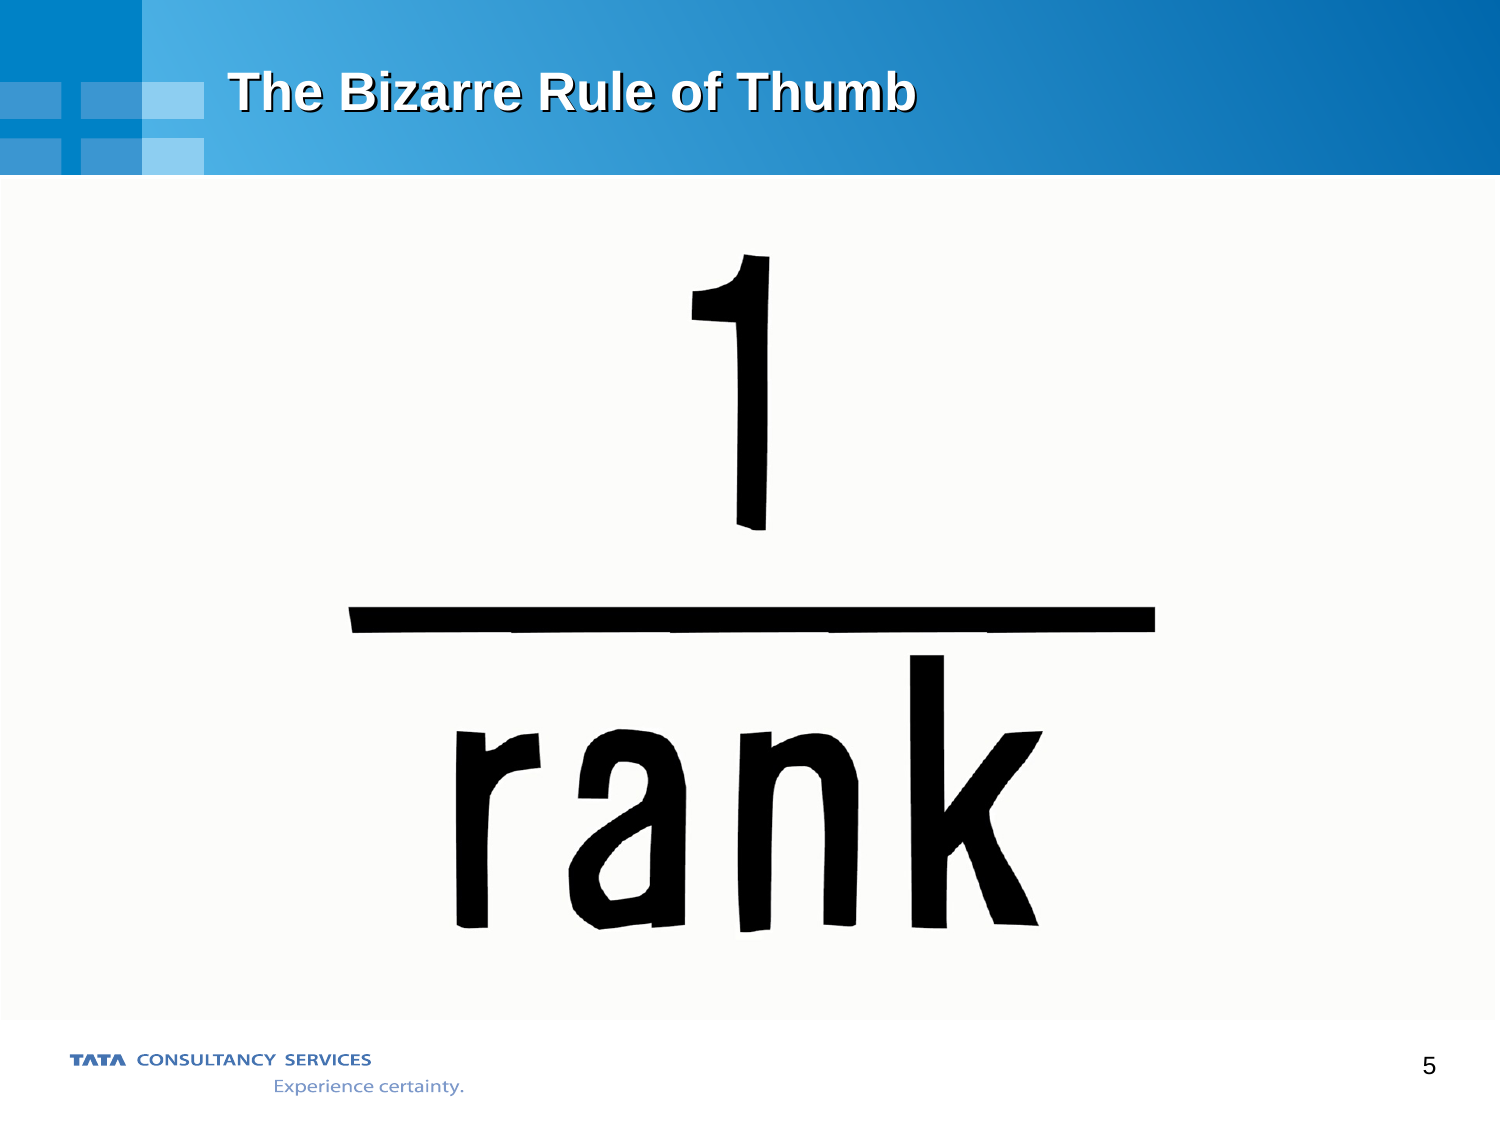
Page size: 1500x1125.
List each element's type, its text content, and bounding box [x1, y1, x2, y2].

title The Bizarre Rule of Thumb [212, 54, 1447, 131]
picture [1, 179, 1495, 1021]
